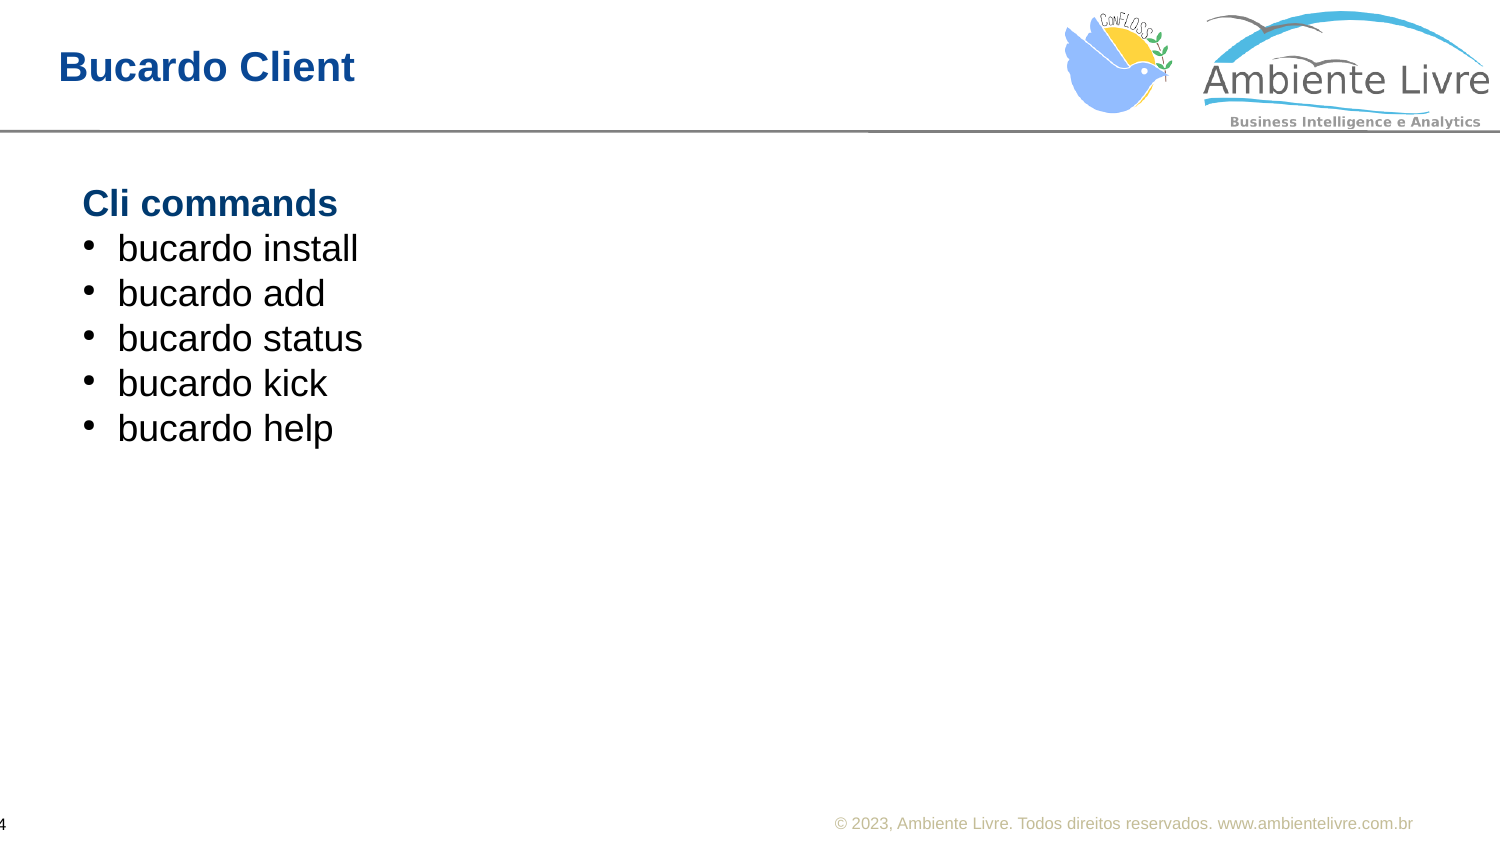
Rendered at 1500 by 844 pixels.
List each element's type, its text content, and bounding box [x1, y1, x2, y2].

picture [1051, 0, 1182, 130]
picture [1203, 11, 1489, 129]
title Bucardo Client [43, 8, 1127, 129]
text_box Cli commands bucardo install bucardo add bucardo status bucardo kick bucardo help [67, 171, 1382, 457]
